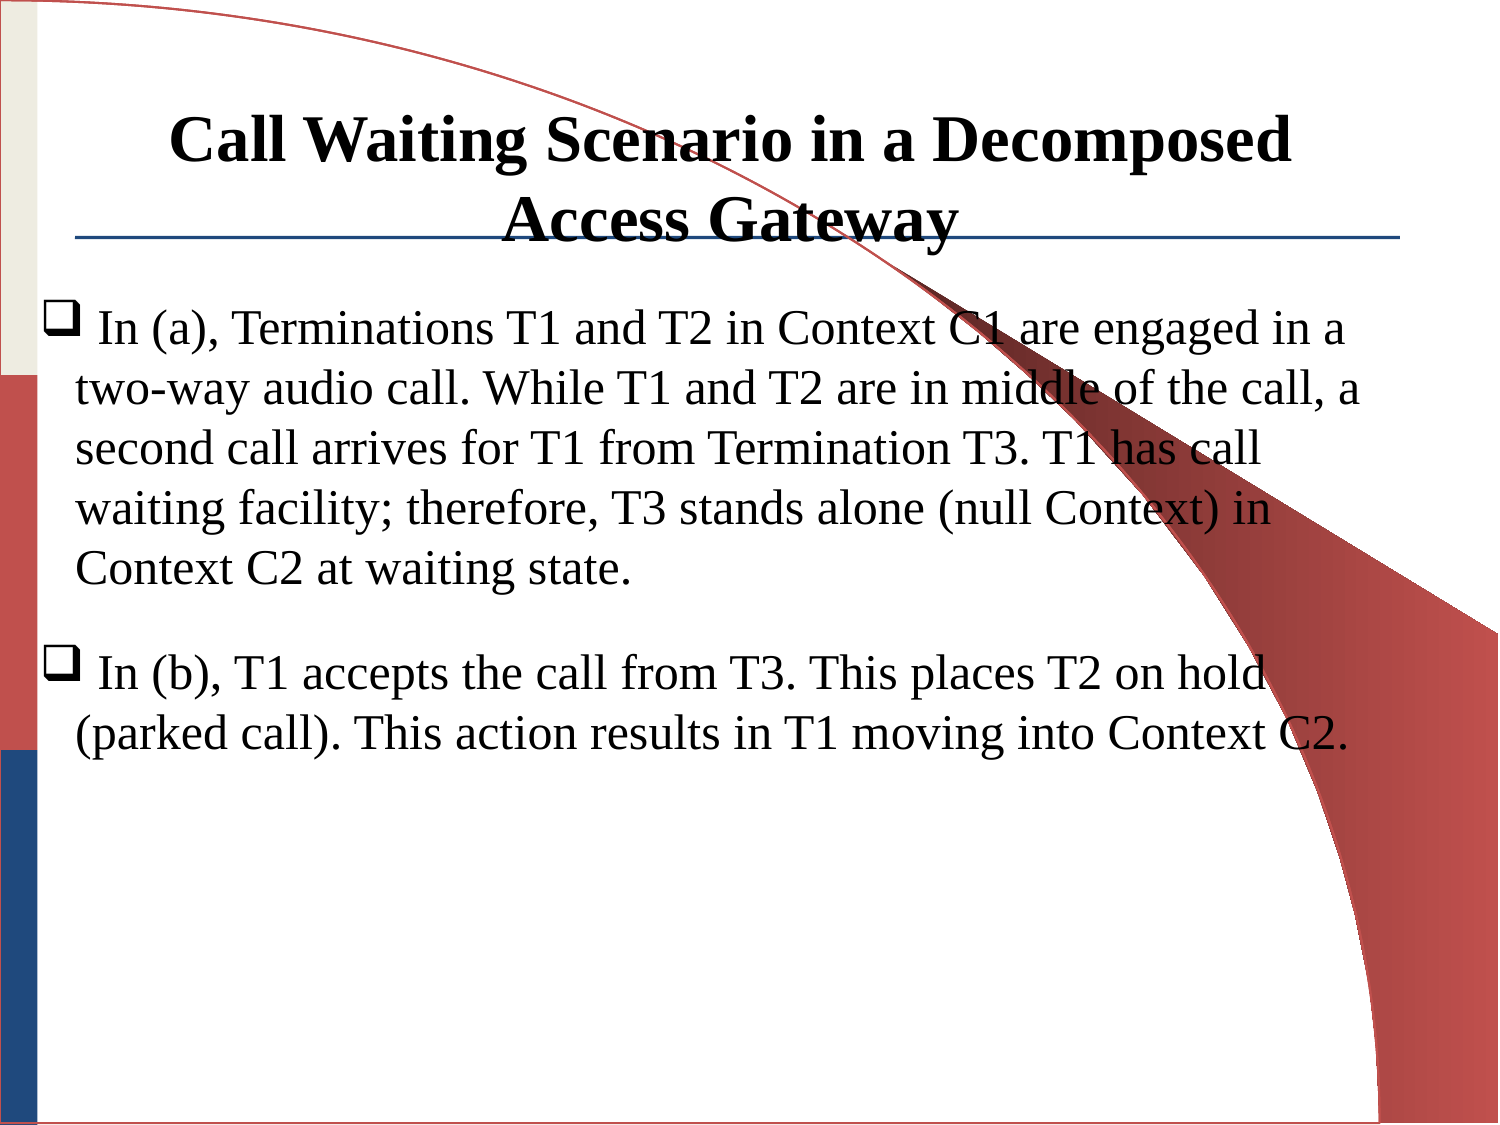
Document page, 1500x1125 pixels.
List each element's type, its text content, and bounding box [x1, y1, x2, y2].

text_box In (a), Terminations T1 and T2 in Context C1 are engaged in a two-way audio call. While T1 and T2 are in middle of the call, a second call arrives for T1 from Termination T3. T1 has call waiting facility; therefore, T3 stands alone (null Context) in Context C2 at waiting state. In (b), T1 accepts the call from T3. This places T2 on hold (parked call). This action results in T1 moving into Context C2. [24, 287, 1425, 783]
text_box Call Waiting Scenario in a Decomposed Access Gateway [62, 87, 1400, 263]
